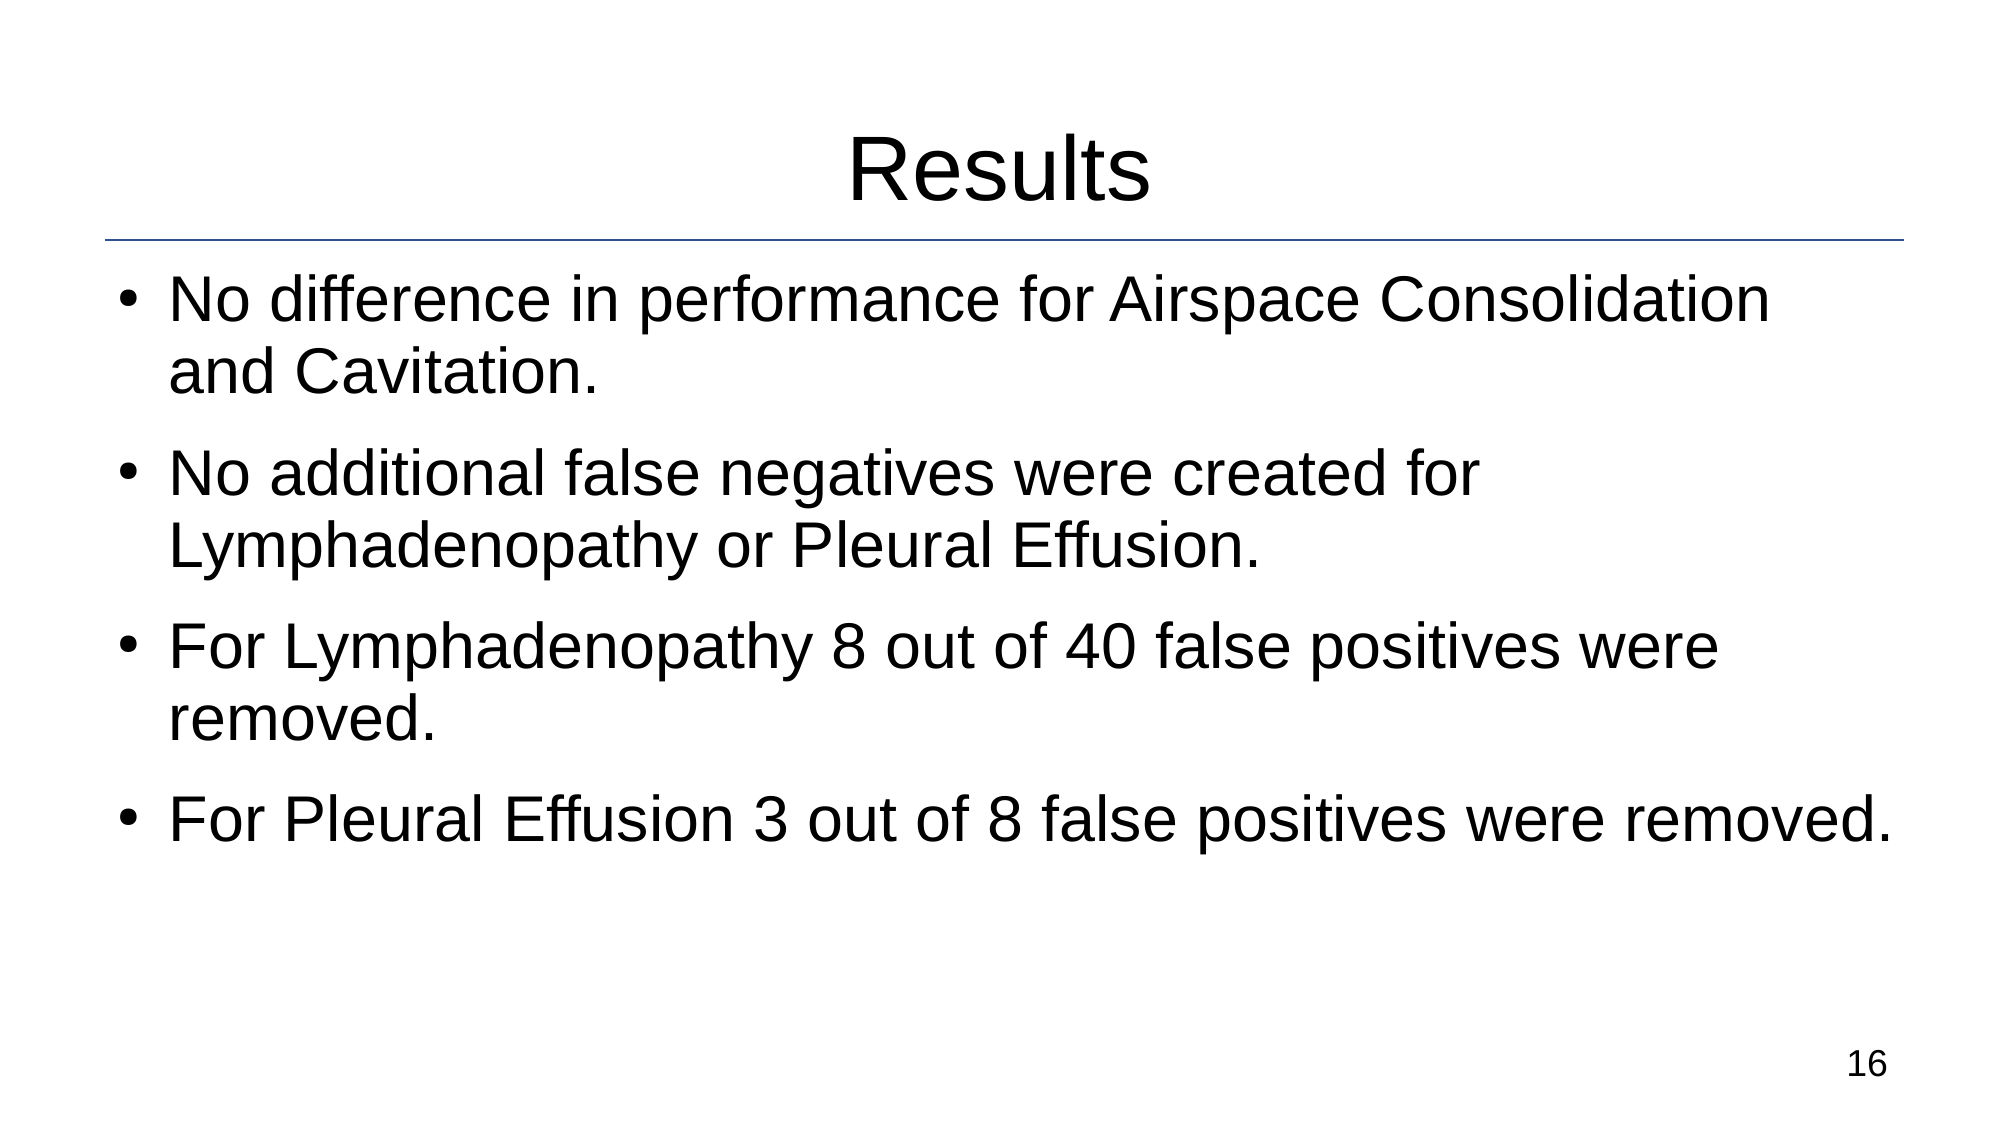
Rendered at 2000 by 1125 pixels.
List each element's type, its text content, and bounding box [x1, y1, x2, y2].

list No difference in performance for Airspace Consolidation and Cavitation. No additional false negatives were created for Lymphadenopathy or Pleural Effusion. For Lymphadenopathy 8 out of 40 false positives were removed. For Pleural Effusion 3 out of 8 false positives were removed. [99, 263, 1900, 916]
title Results [137, 59, 1862, 263]
